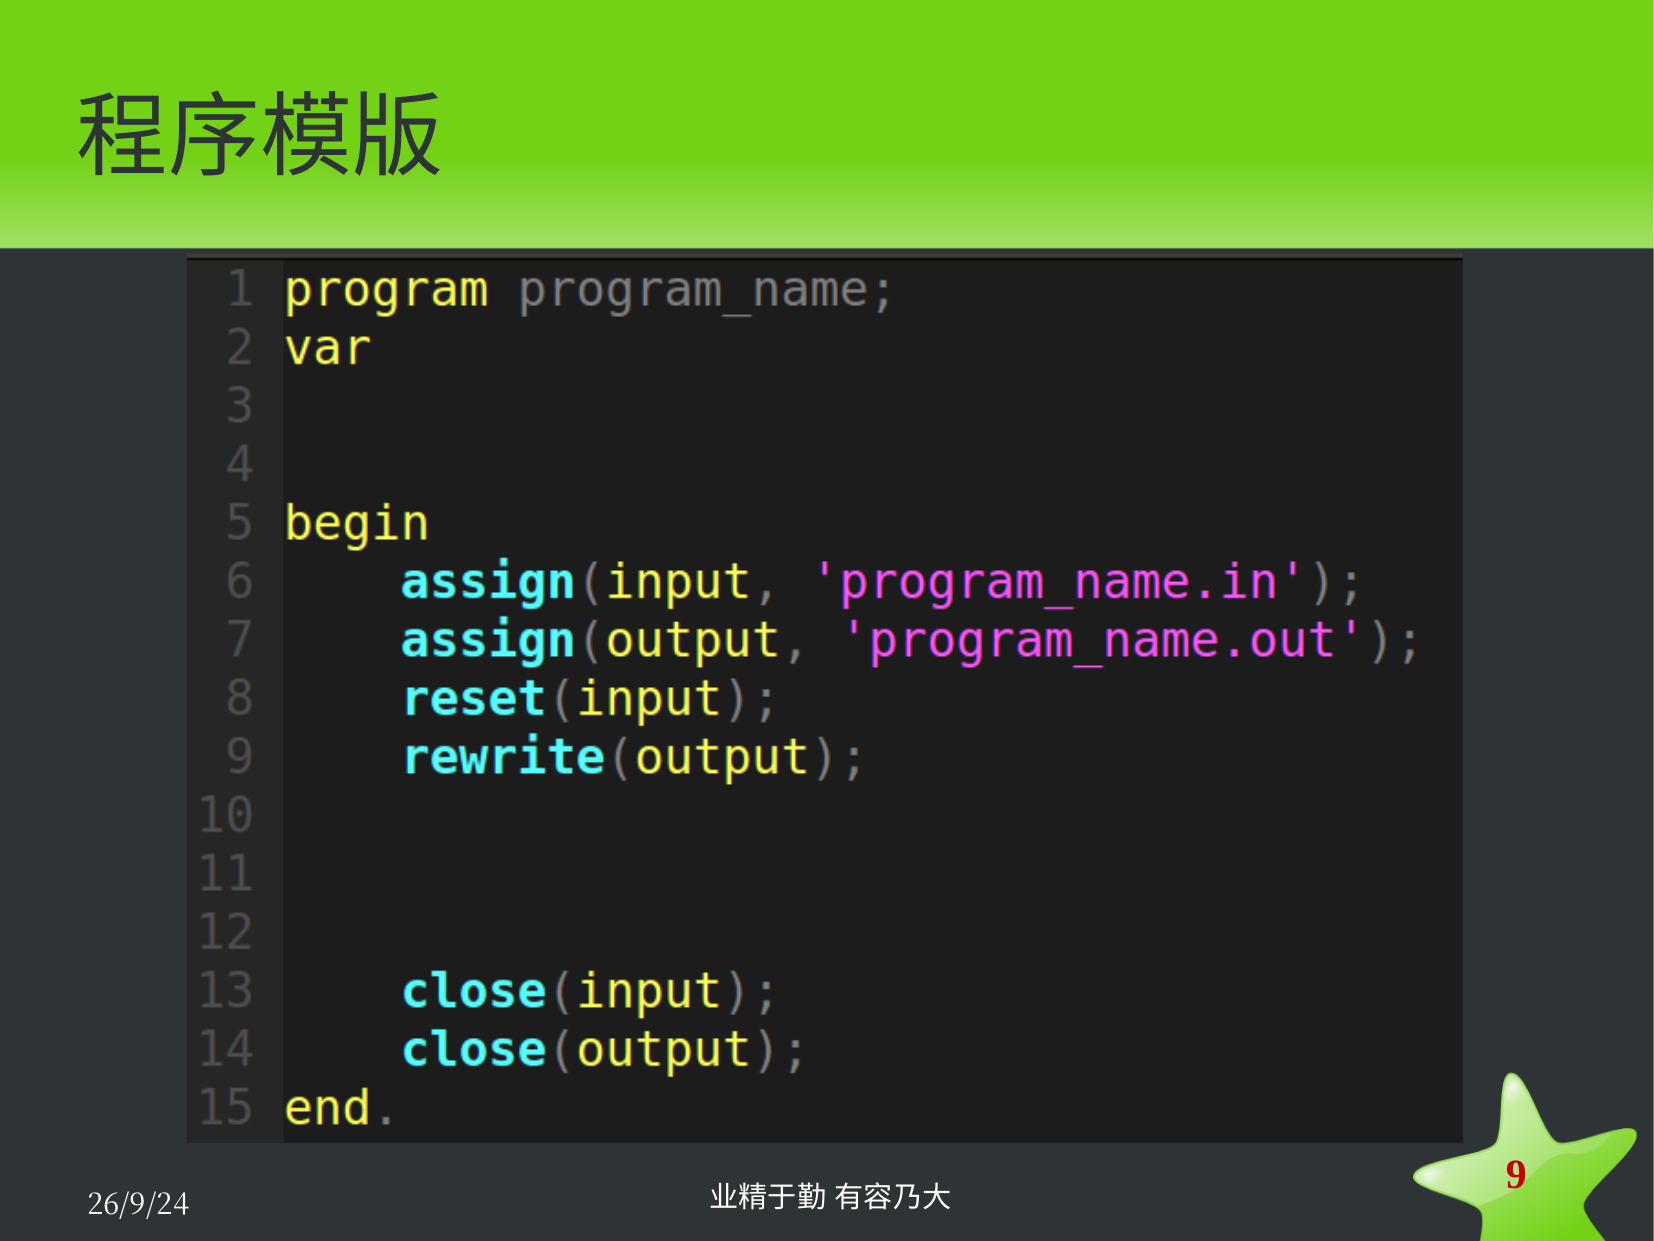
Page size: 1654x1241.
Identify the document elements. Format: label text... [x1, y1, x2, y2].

title 程序模版 [76, 29, 1565, 237]
picture [0, 0, 1654, 1241]
